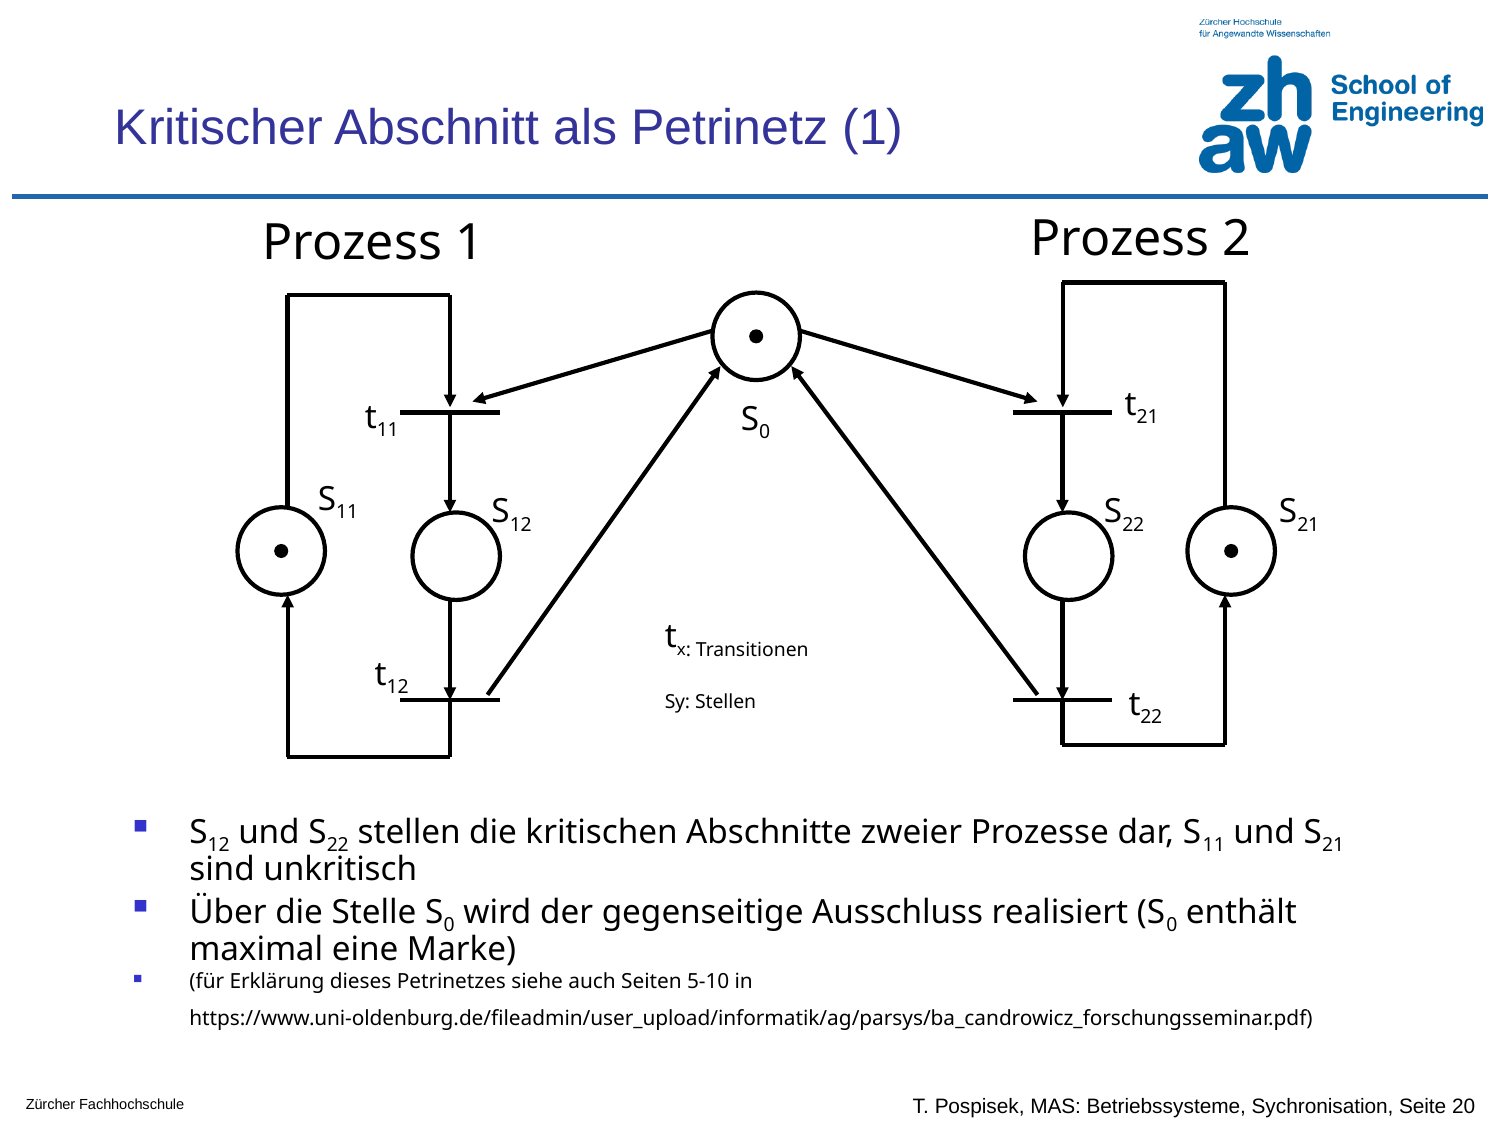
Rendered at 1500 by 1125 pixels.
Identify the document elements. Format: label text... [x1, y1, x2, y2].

title Kritischer Abschnitt als Petrinetz (1) [99, 50, 1379, 163]
text_box S22 [1089, 482, 1160, 543]
text_box t22 [1113, 675, 1178, 736]
text_box S12 [476, 482, 547, 543]
text_box t11 [350, 387, 418, 448]
text_box t12 [359, 644, 424, 706]
text_box [1224, 544, 1238, 558]
text_box [274, 544, 288, 558]
text_box Prozess 2 [1015, 198, 1267, 273]
text_box S0 [726, 389, 786, 450]
text_box S11 [303, 469, 374, 531]
list S12 und S22 stellen die kritischen Abschnitte zweier Prozesse dar, S11 und S21 sind unkritisch Über die Stelle S0 wird der gegenseitige Ausschluss realisiert (S0 enthält maximal eine Marke) (für Erklärung dieses Petrinetzes siehe auch Seiten 5-10 in https://www.uni-oldenburg.de/fileadmin/user_upload/informatik/ag/parsys/ba_candrowicz_forschungsseminar.pdf) [118, 803, 1394, 1063]
text_box Prozess 1 [247, 202, 499, 278]
text_box t21 [1109, 375, 1174, 436]
text_box tx: Transitionen Sy: Stellen [650, 607, 843, 720]
text_box S21 [1264, 482, 1335, 543]
picture [1199, 19, 1483, 173]
text_box [749, 330, 763, 343]
